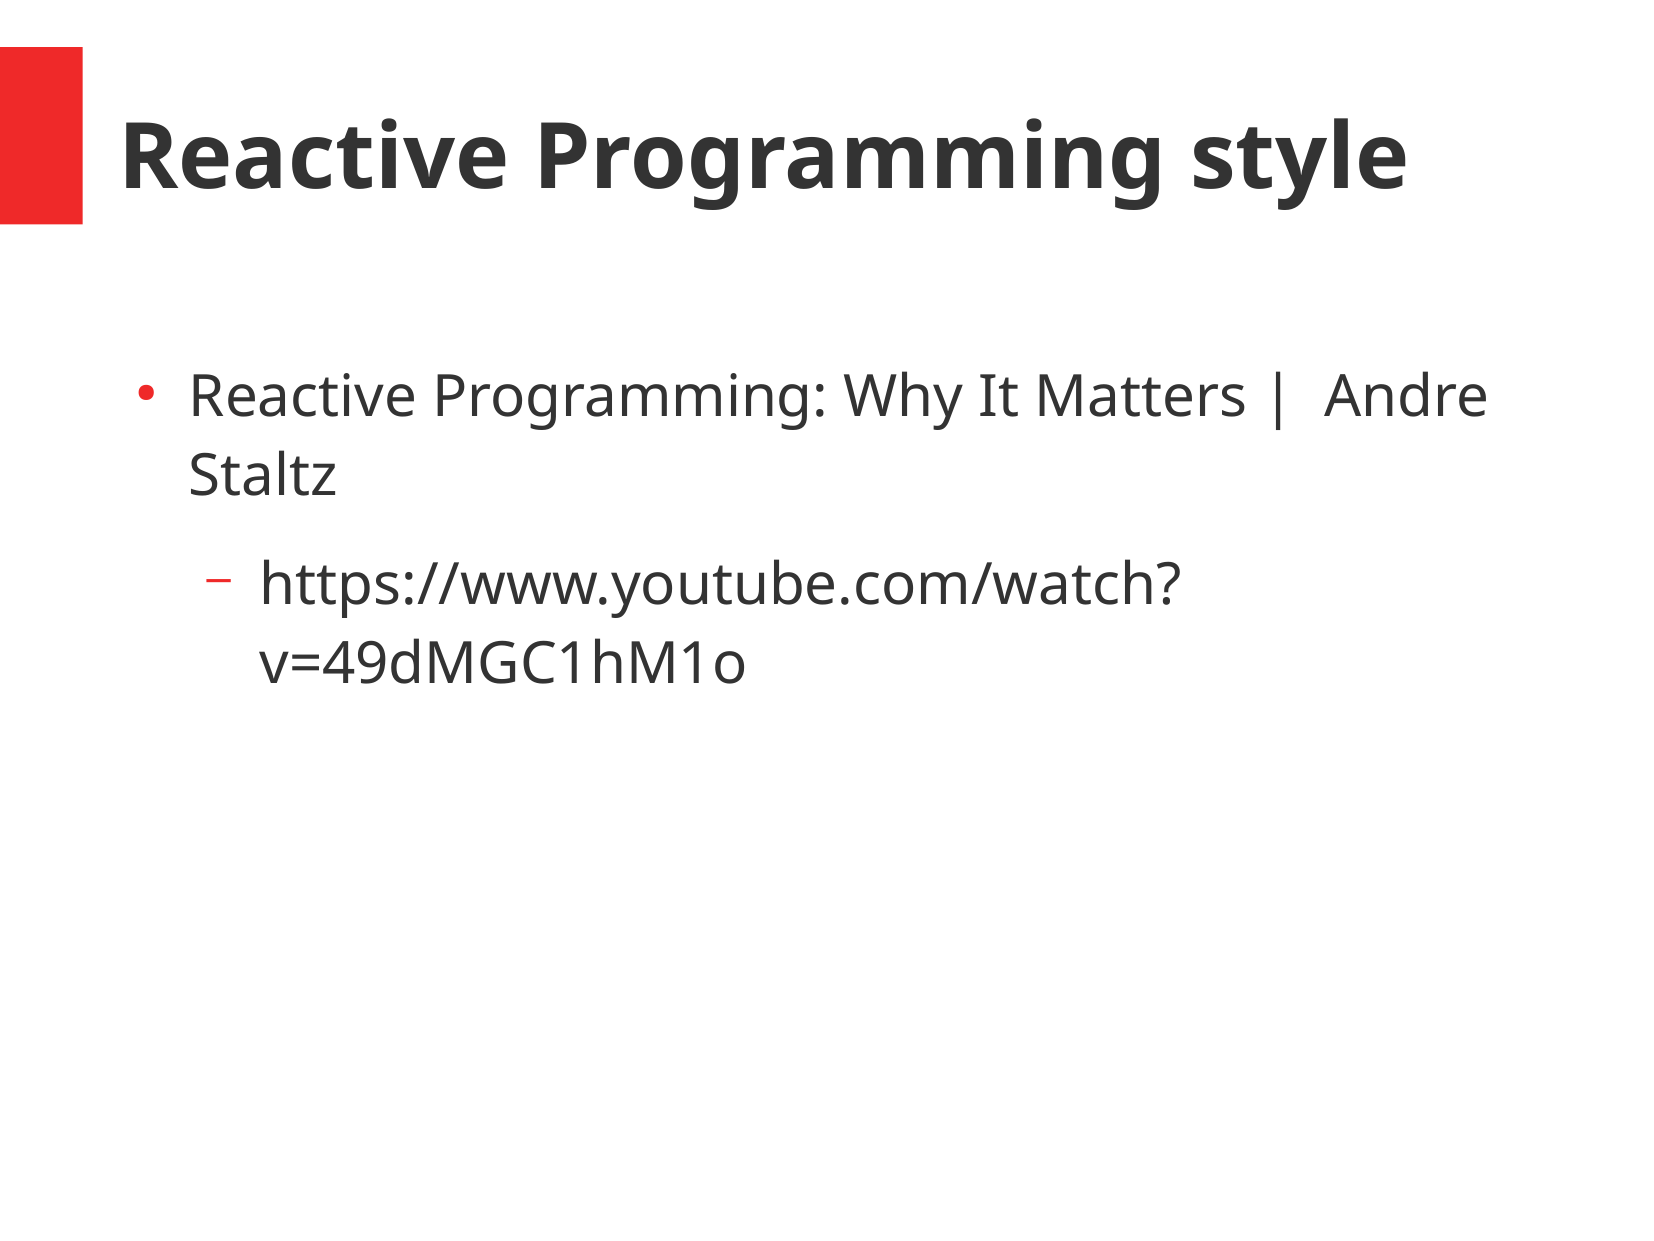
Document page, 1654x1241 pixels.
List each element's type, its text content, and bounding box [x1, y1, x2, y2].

title Reactive Programming style [118, 45, 1571, 260]
list Reactive Programming: Why It Matters | Andre Staltz https://www.youtube.com/watch?v=49dMGC1hM1o [118, 354, 1536, 1074]
